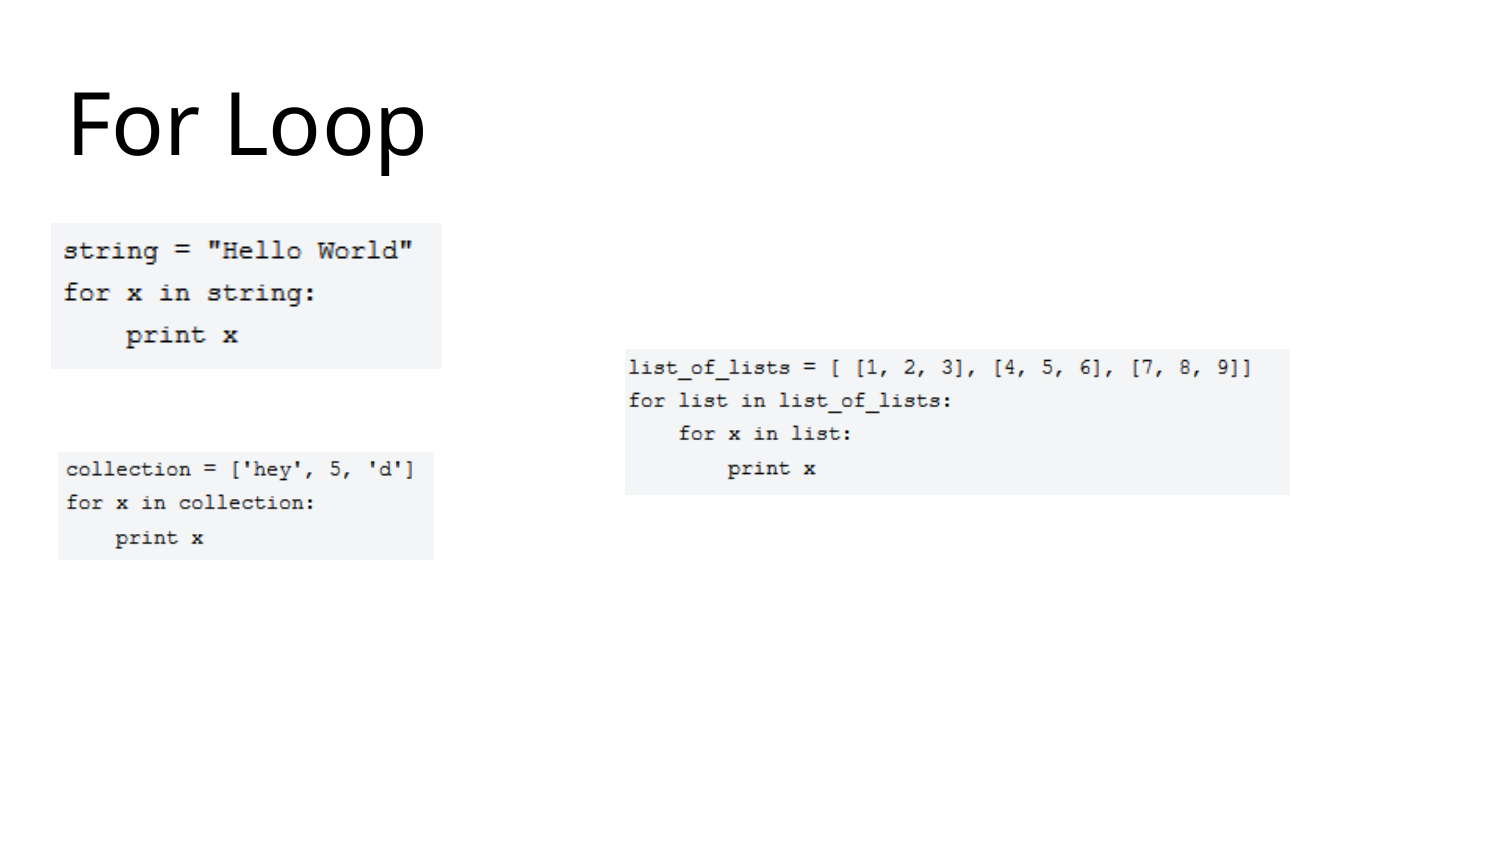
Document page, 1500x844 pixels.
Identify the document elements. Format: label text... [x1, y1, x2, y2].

picture [51, 223, 442, 369]
title For Loop [51, 51, 1449, 189]
picture [58, 452, 434, 560]
picture [625, 349, 1290, 495]
